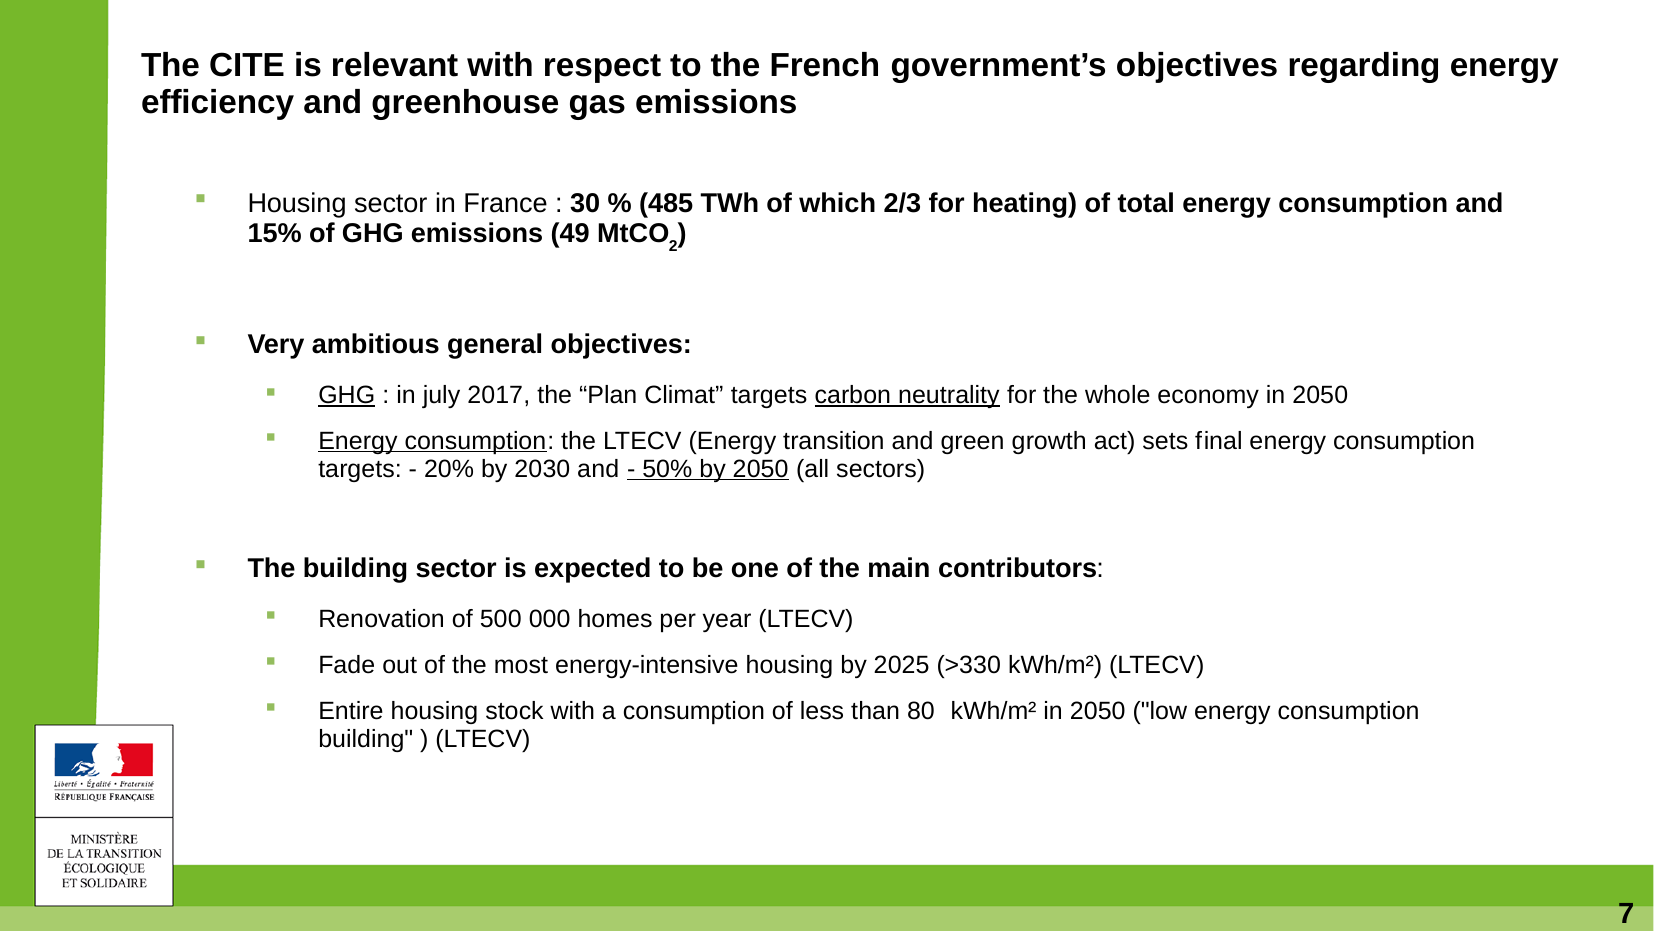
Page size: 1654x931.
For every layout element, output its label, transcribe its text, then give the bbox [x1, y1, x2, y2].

list Housing sector in France : 30 % (485 TWh of which 2/3 for heating) of total energy consumption and 15% of GHG emissions (49 MtCO2) Very ambitious general objectives: GHG : in july 2017, the “Plan Climat” targets carbon neutrality for the whole economy in 2050 Energy consumption: the LTECV (Energy transition and green growth act) sets final energy consumption targets: - 20% by 2030 and - 50% by 2050 (all sectors) The building sector is expected to be one of the main contributors: Renovation of 500 000 homes per year (LTECV) Fade out of the most energy-intensive housing by 2025 (>330 kWh/m²) (LTECV) Entire housing stock with a consumption of less than 80 kWh/m² in 2050 ("low energy consumption building" ) (LTECV) [176, 187, 1506, 899]
title The CITE is relevant with respect to the French government’s objectives regarding energy efficiency and greenhouse gas emissions [141, 14, 1574, 153]
picture [0, 0, 1654, 931]
